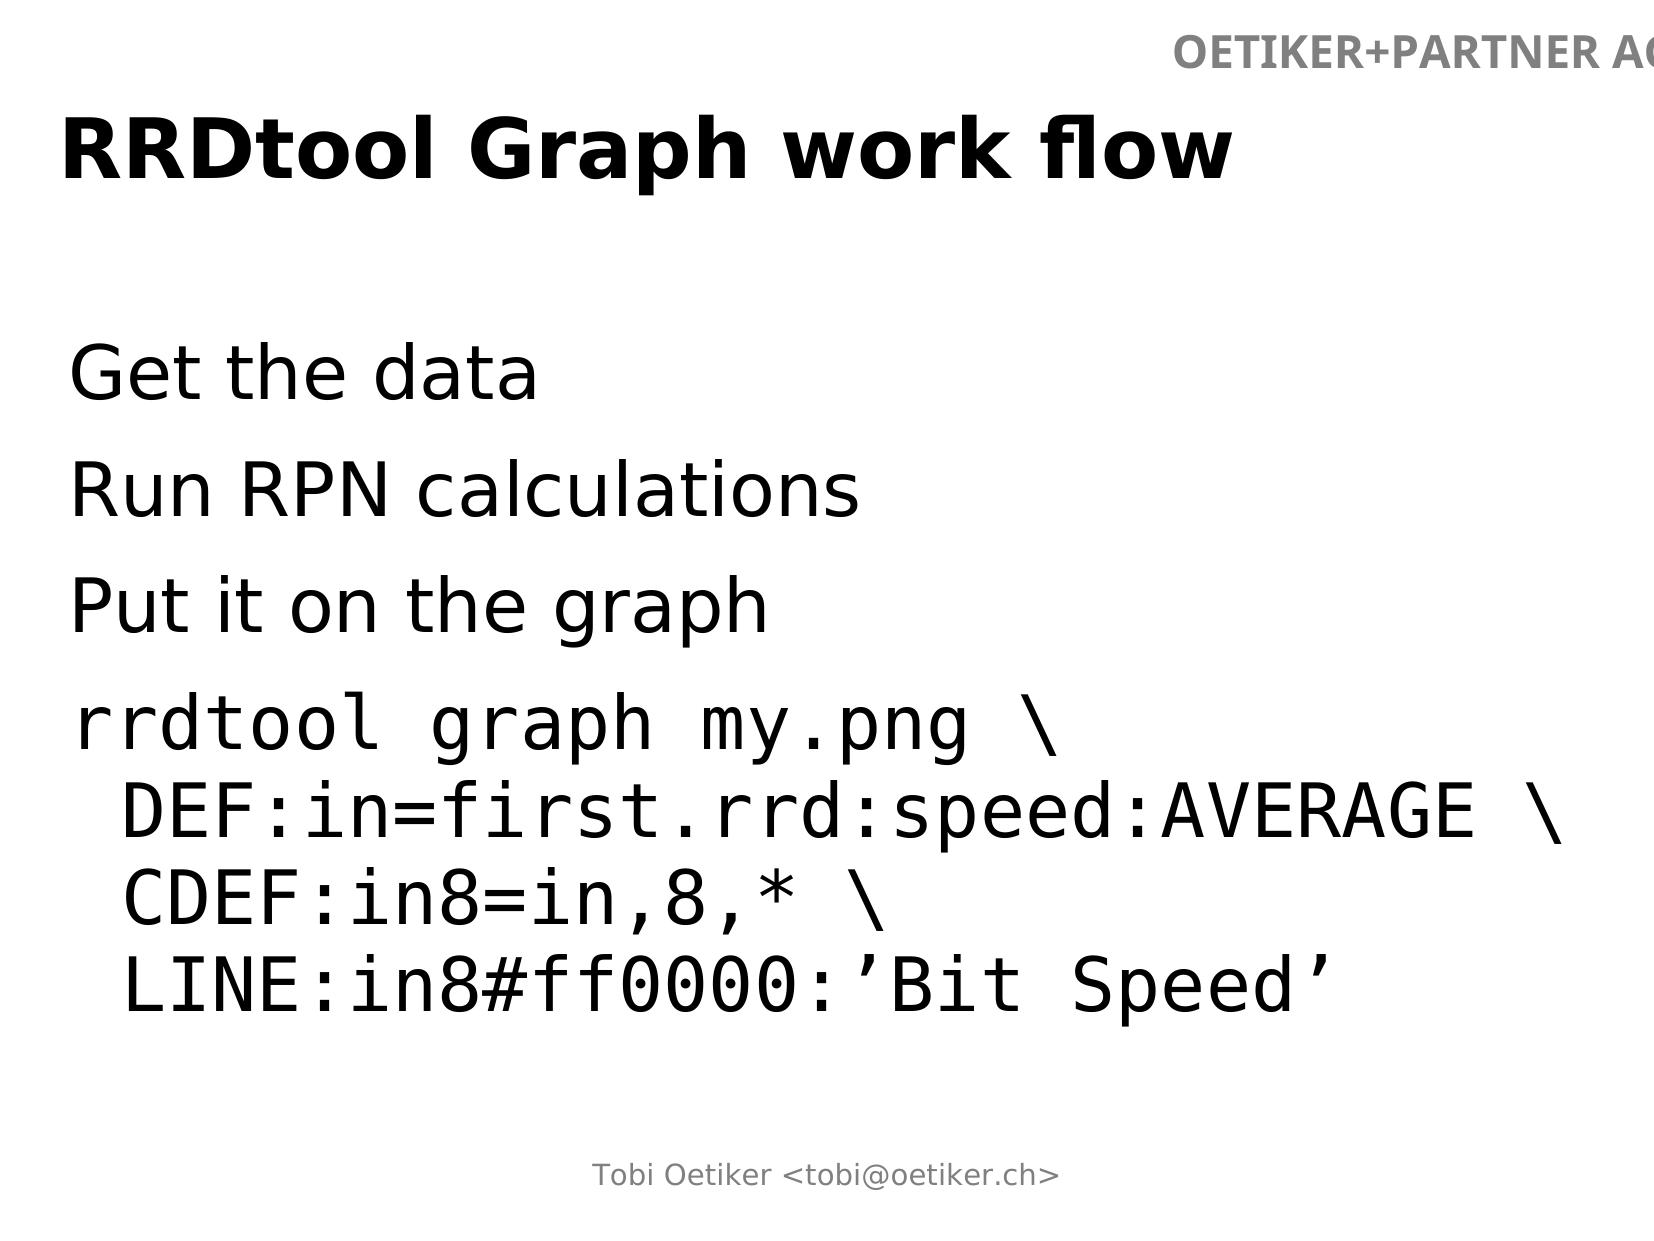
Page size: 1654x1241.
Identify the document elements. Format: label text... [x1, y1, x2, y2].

title RRDtool Graph work flow [59, 75, 1607, 225]
list Get the data Run RPN calculations Put it on the graph rrdtool graph my.png \ DEF:in=first.rrd:speed:AVERAGE \ CDEF:in8=in,8,* \ LINE:in8#ff0000:’Bit Speed’ [50, 329, 1571, 1084]
